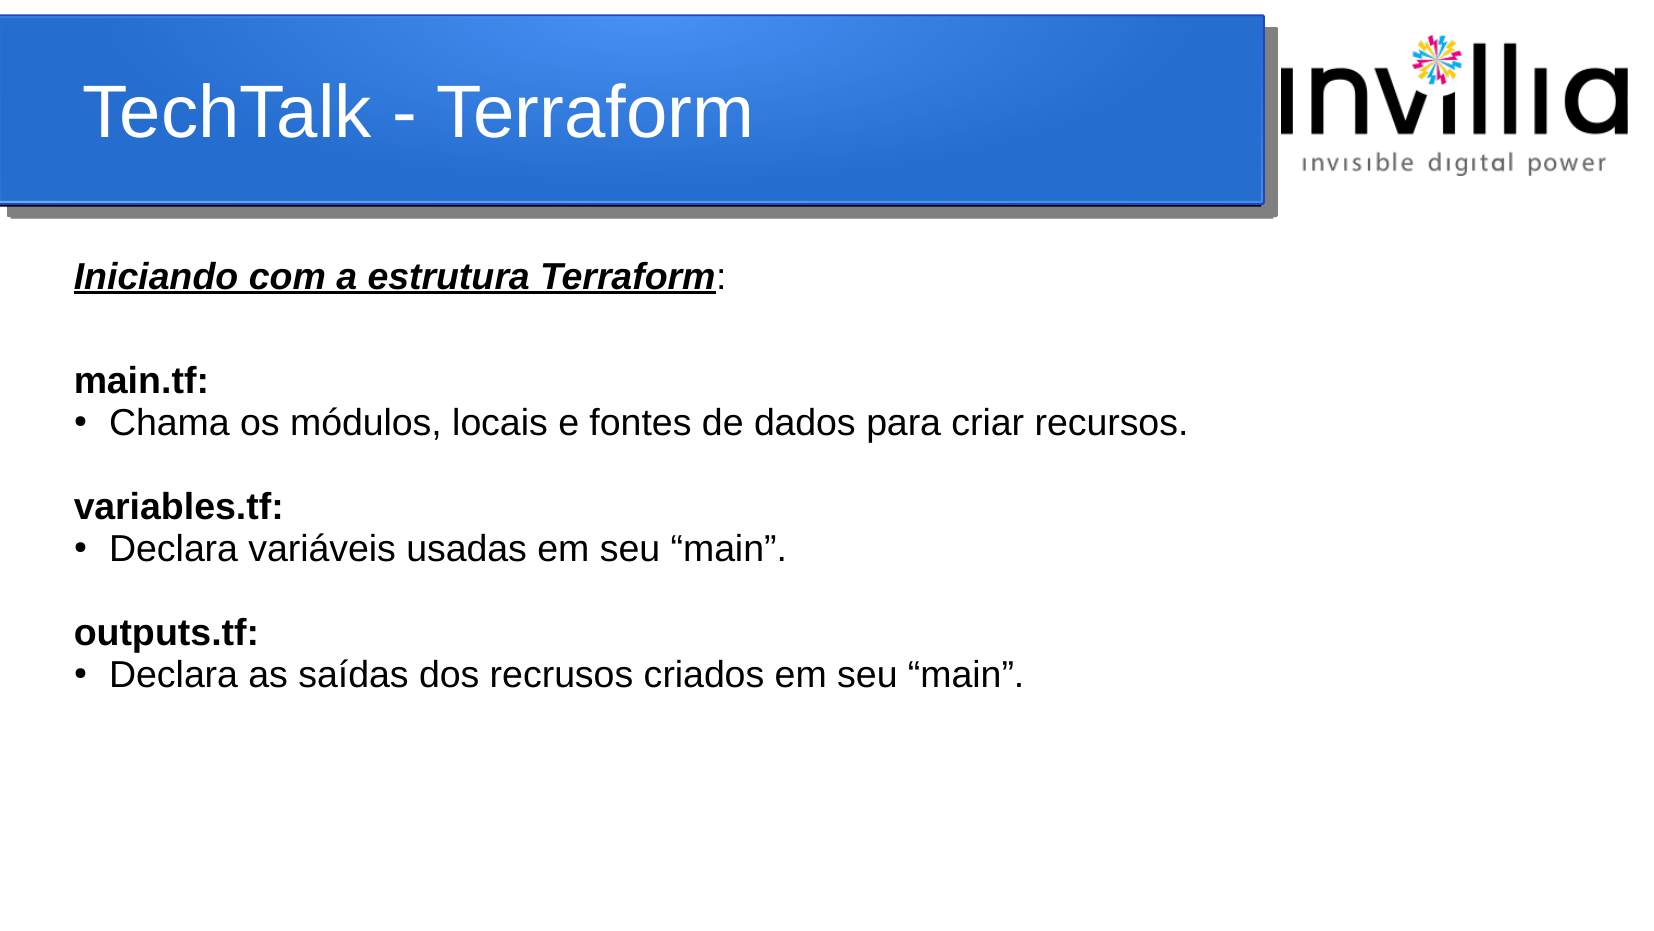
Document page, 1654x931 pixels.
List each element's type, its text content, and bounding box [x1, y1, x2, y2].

text_box Iniciando com a estrutura Terraform: [59, 248, 1028, 347]
title TechTalk - Terraform [82, 35, 1235, 189]
text_box main.tf: Chama os módulos, locais e fontes de dados para criar recursos. variables.tf: Declara variáveis usadas em seu “main”. outputs.tf: Declara as saídas dos recrusos criados em seu “main”. [59, 352, 1607, 787]
picture [1281, 35, 1629, 176]
